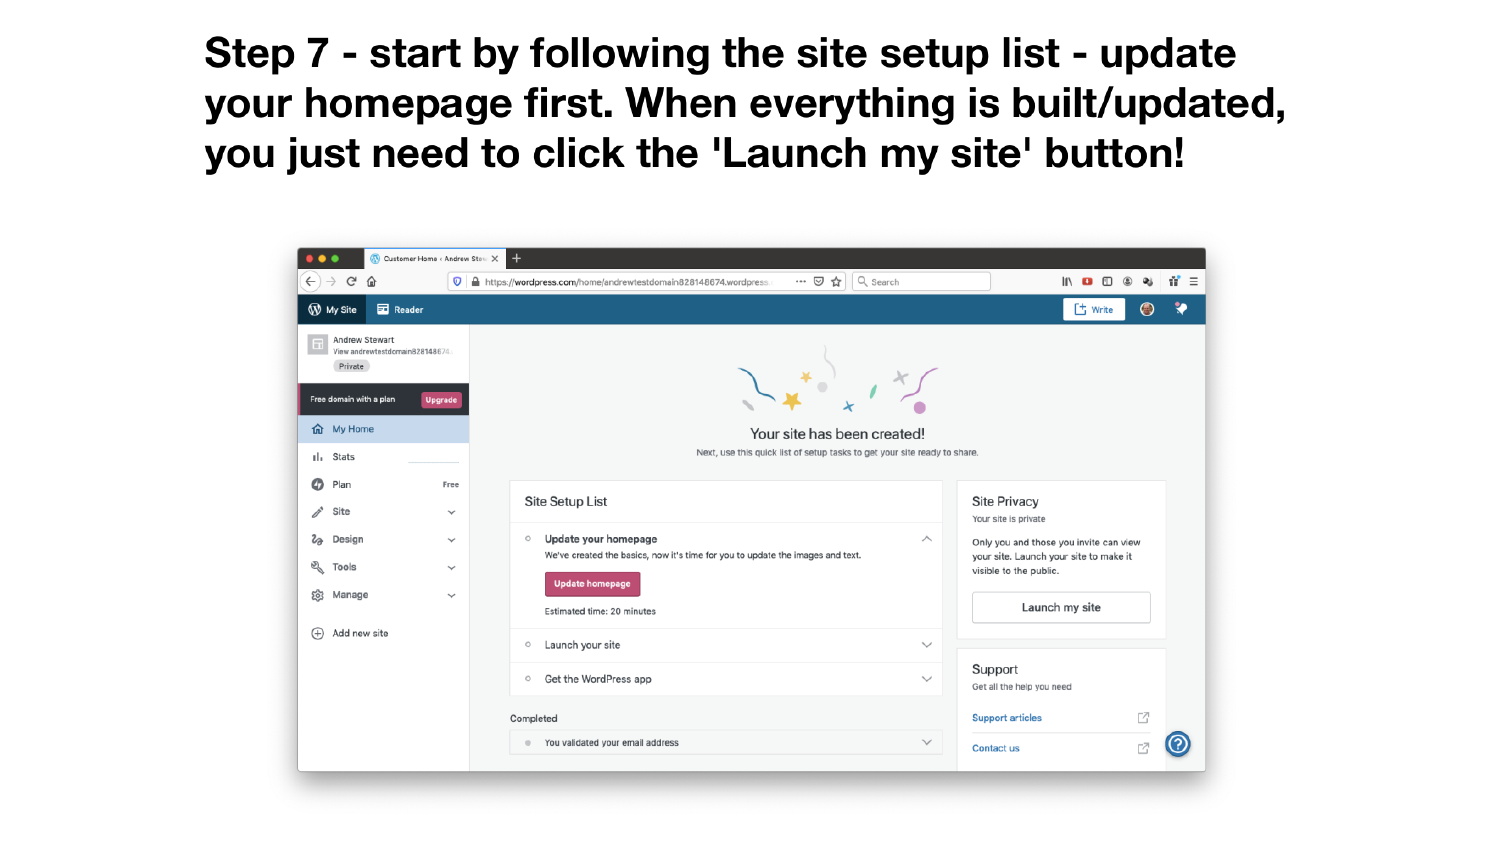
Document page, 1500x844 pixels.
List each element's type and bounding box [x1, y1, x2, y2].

picture [200, 24, 1300, 819]
